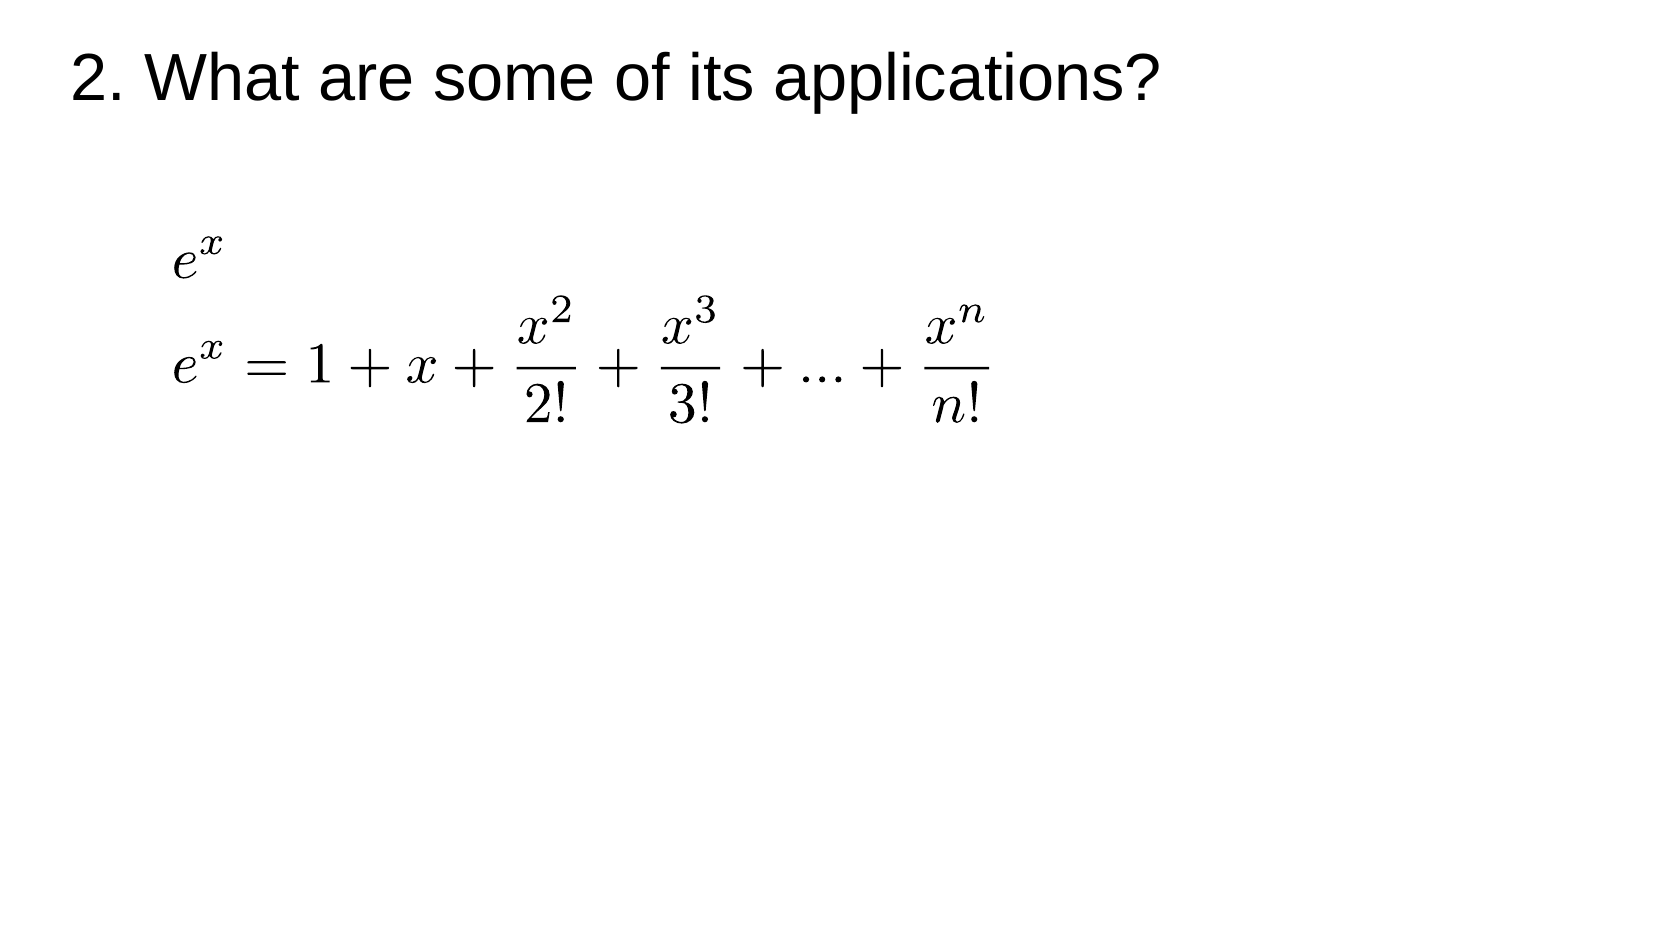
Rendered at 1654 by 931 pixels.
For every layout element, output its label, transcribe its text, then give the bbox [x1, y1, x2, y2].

text_box [174, 295, 990, 424]
text_box [174, 236, 223, 279]
title 2. What are some of its applications? [0, 0, 1654, 156]
